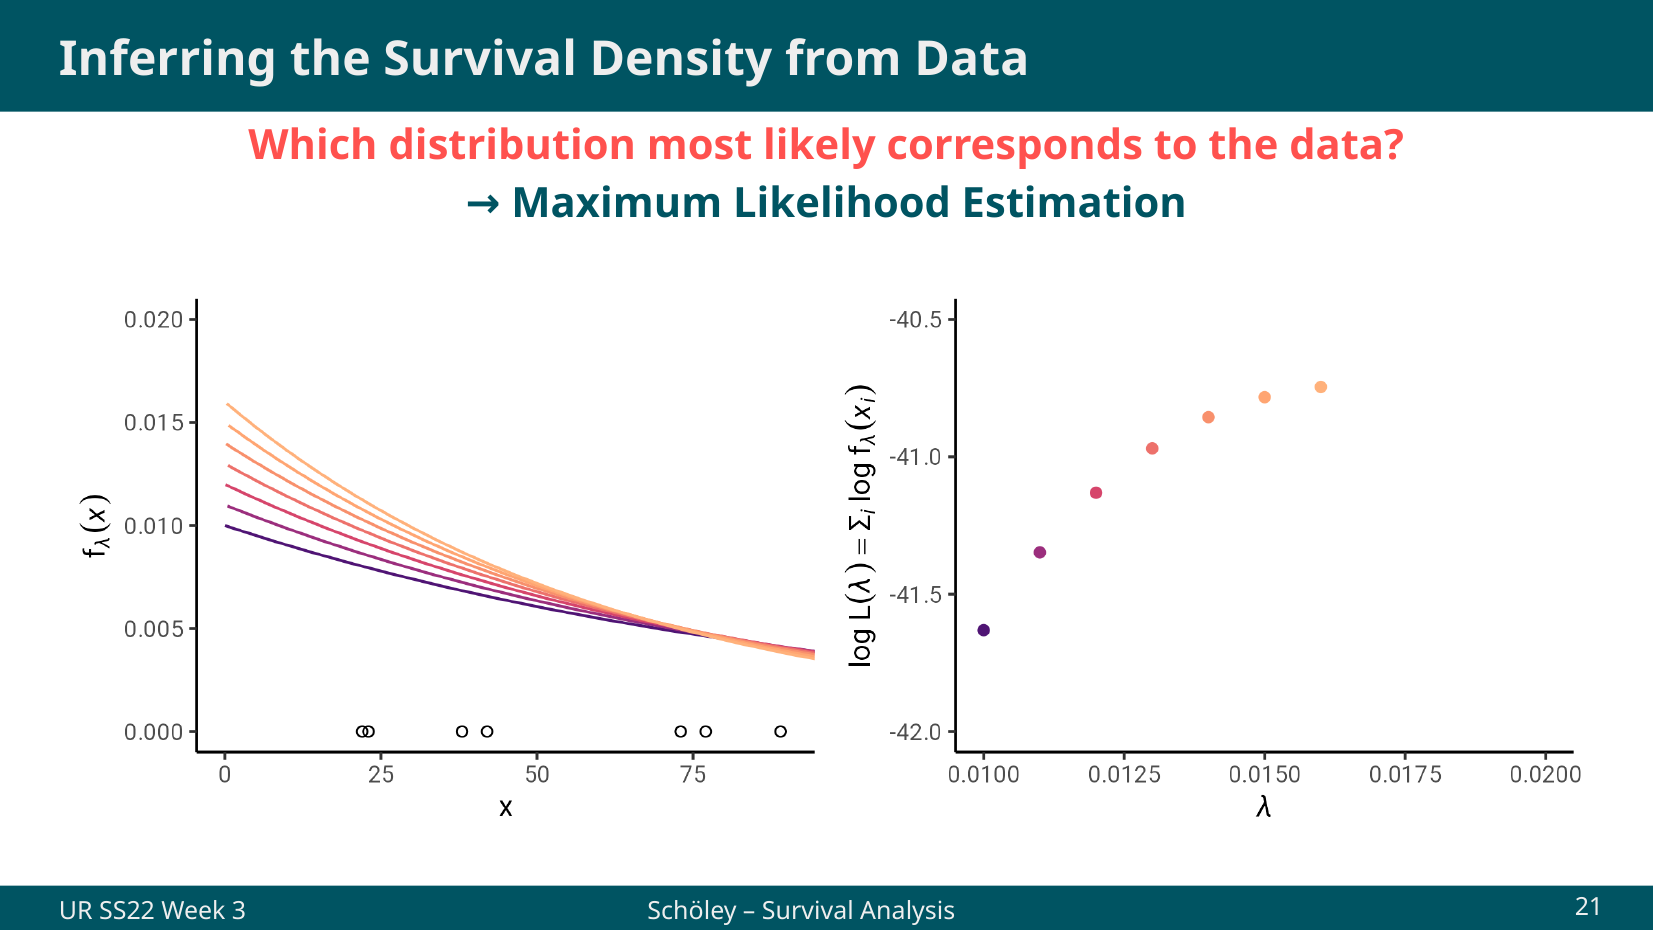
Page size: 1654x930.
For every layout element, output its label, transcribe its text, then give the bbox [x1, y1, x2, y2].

text_box Which distribution most likely corresponds to the data? → Maximum Likelihood Estimation [19, 107, 1634, 310]
title Inferring the Survival Density from Data [58, 0, 1594, 107]
picture [49, 269, 1603, 852]
